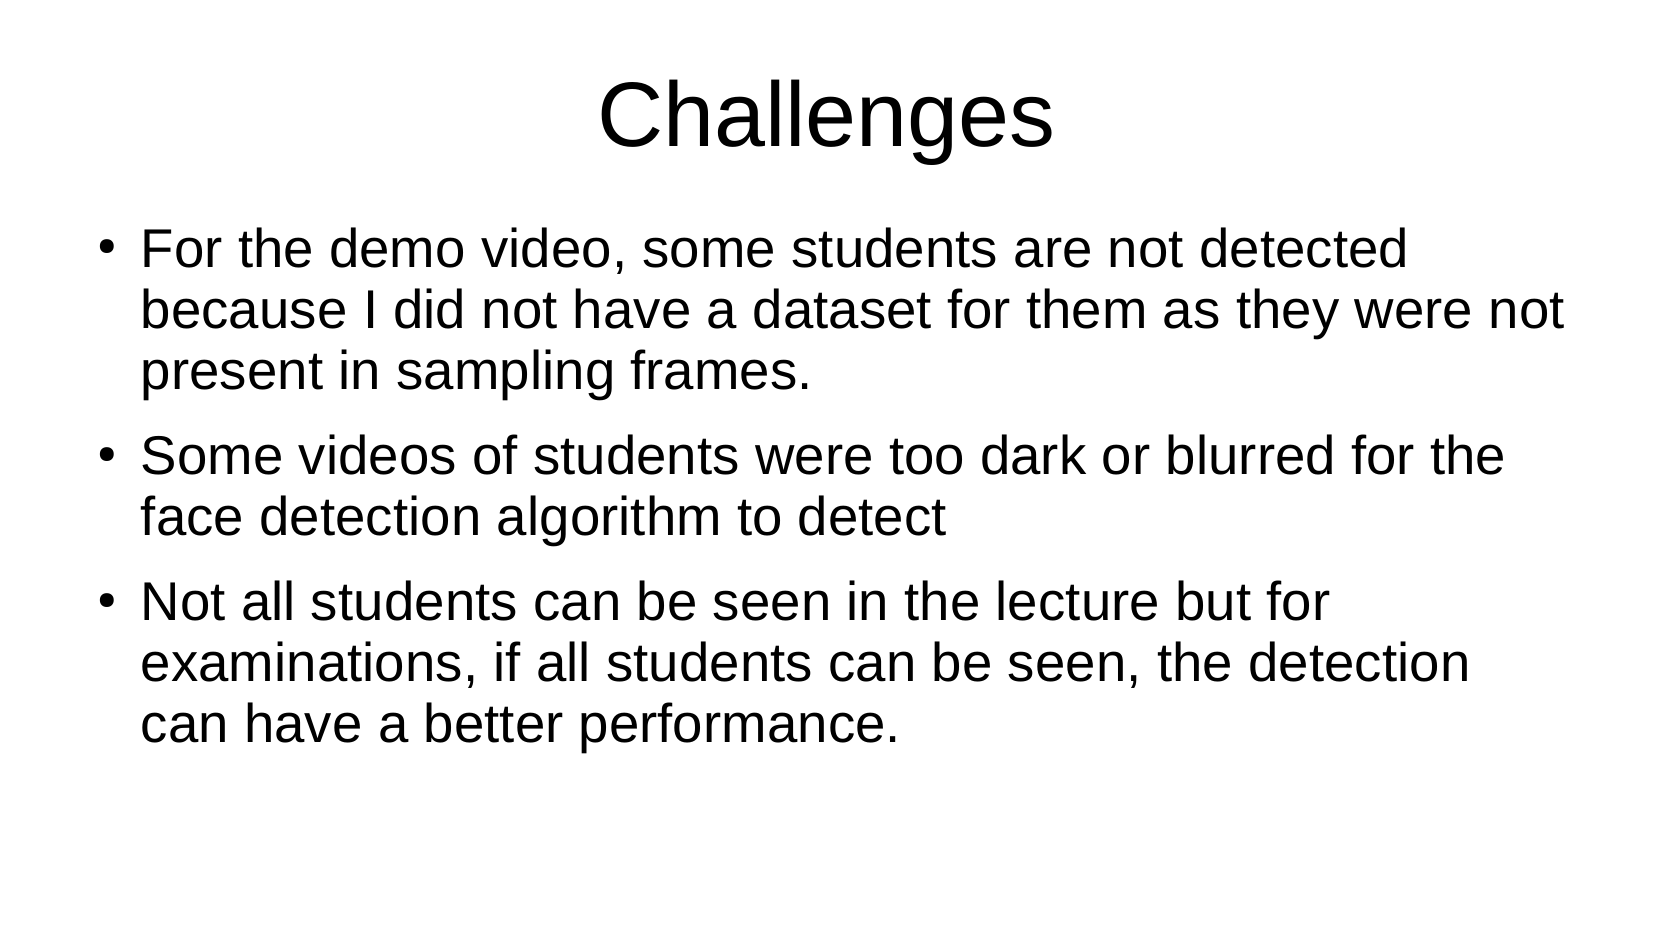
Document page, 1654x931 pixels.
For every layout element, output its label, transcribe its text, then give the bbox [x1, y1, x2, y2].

title Challenges [82, 37, 1571, 193]
list For the demo video, some students are not detected because I did not have a dataset for them as they were not present in sampling frames. Some videos of students were too dark or blurred for the face detection algorithm to detect Not all students can be seen in the lecture but for examinations, if all students can be seen, the detection can have a better performance. [82, 217, 1571, 758]
